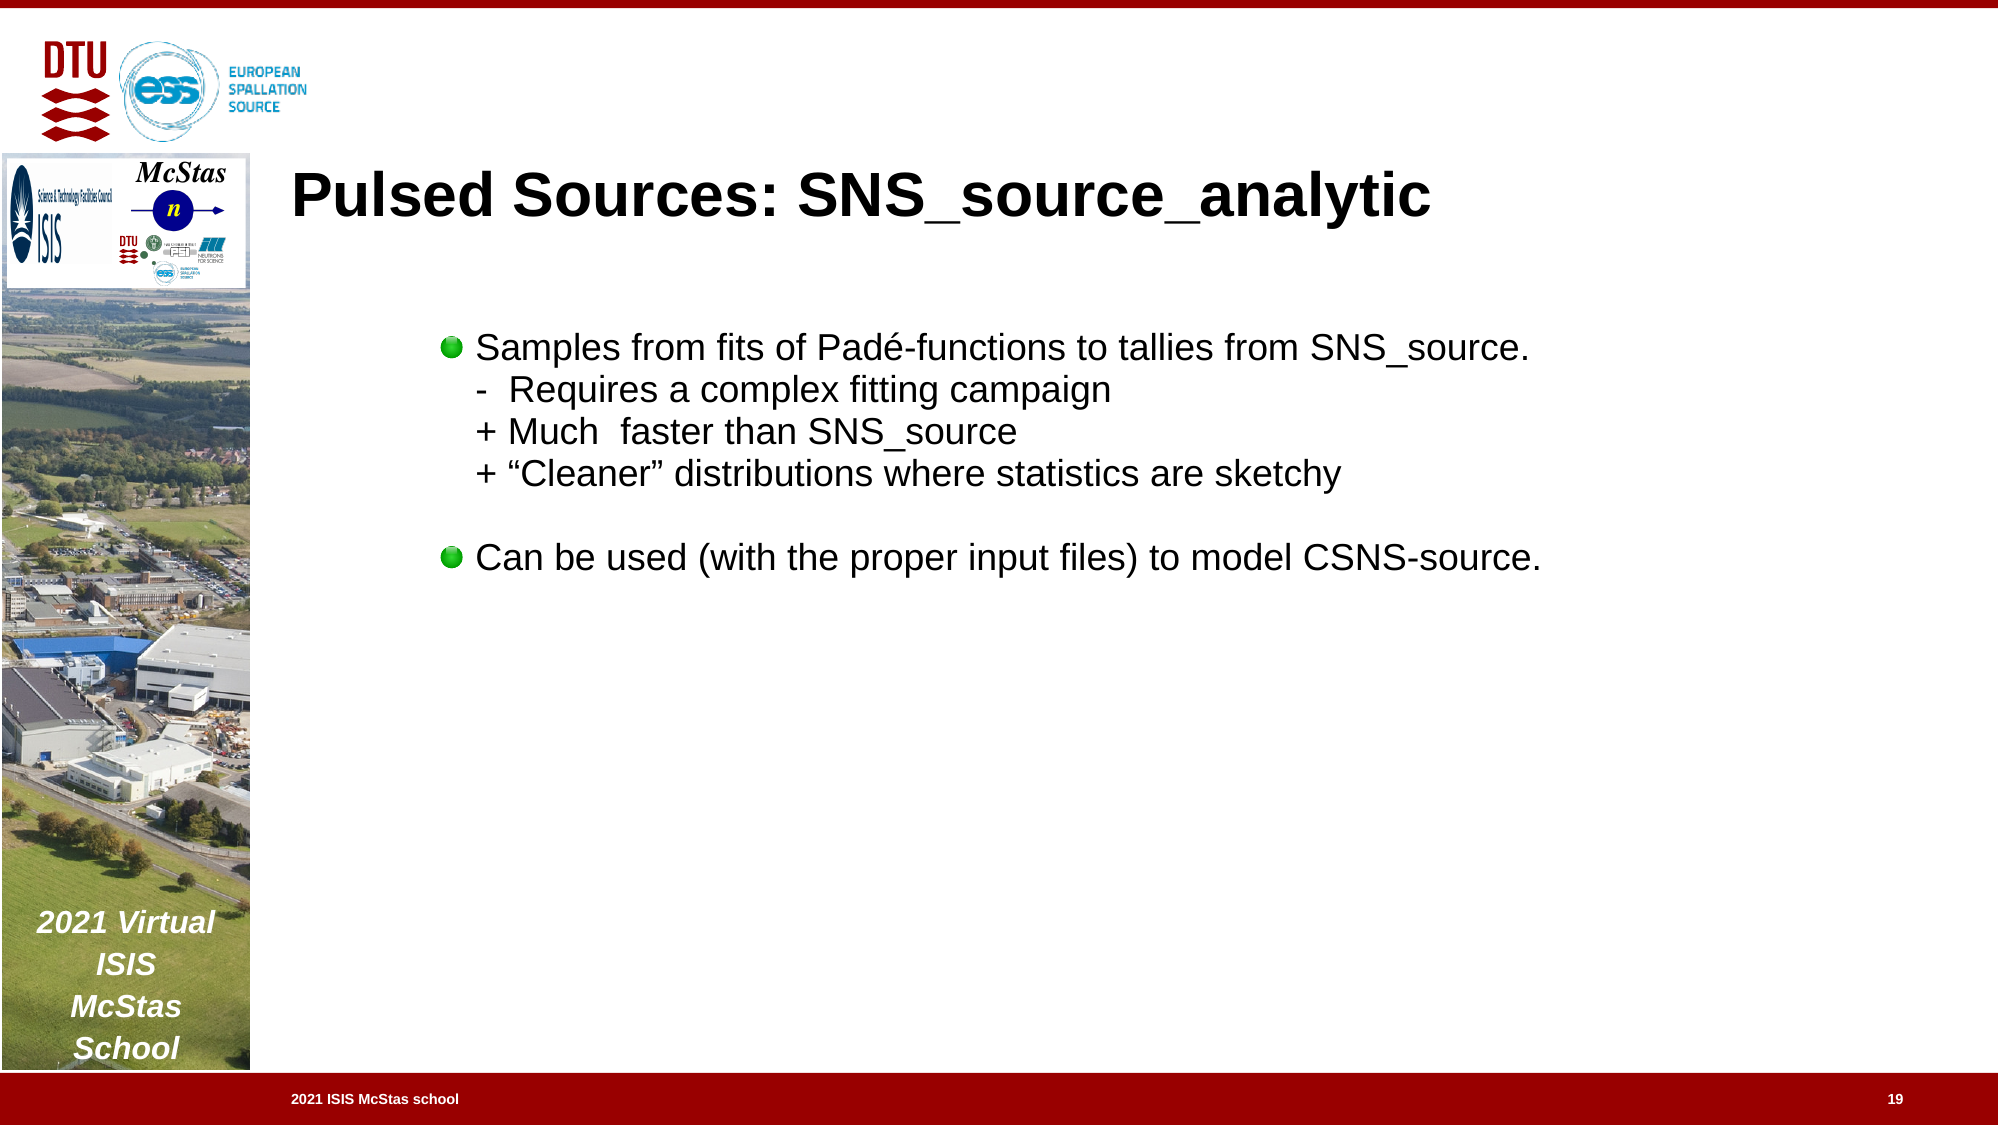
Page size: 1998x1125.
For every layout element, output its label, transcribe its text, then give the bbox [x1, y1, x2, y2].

text_box Samples from fits of Padé-functions to tallies from SNS_source. - Requires a complex fitting campaign + Much faster than SNS_source + “Cleaner” distributions where statistics are sketchy Can be used (with the proper input files) to model CSNS-source. [425, 318, 1558, 586]
picture [2, 153, 250, 1070]
picture [119, 41, 307, 142]
title Pulsed Sources: SNS_source_analytic [291, 69, 1819, 230]
slide_number <number> [1887, 1088, 1909, 1110]
